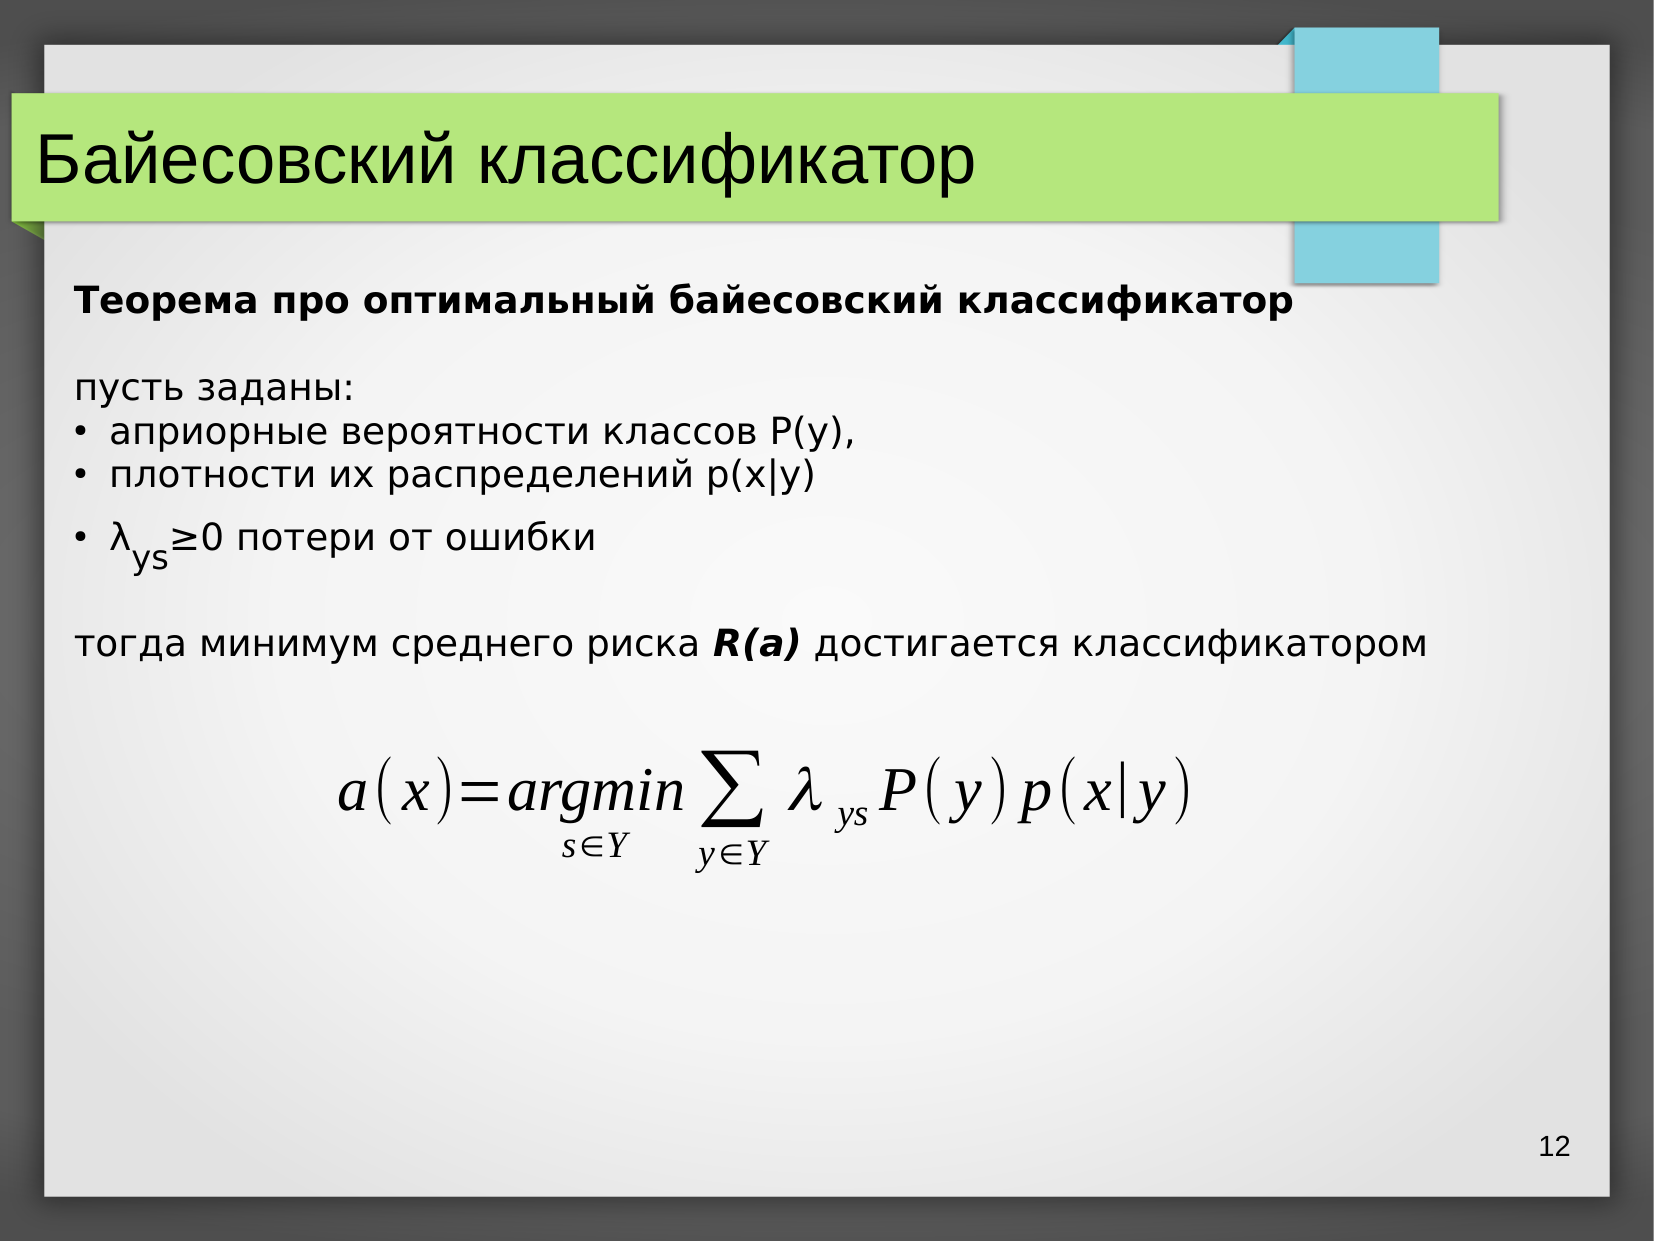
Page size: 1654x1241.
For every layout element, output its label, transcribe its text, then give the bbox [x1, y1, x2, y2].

picture [0, 0, 1654, 1241]
title Байесовский классификатор [35, 118, 1489, 199]
text_box Теорема про оптимальный байесовский классификатор пусть заданы: априорные вероятности классов P(y), плотности их распределений p(x|y) λys≥0 потери от ошибки тогда минимум среднего риска R(a) достигается классификатором [59, 271, 1607, 686]
chart [330, 746, 1201, 875]
